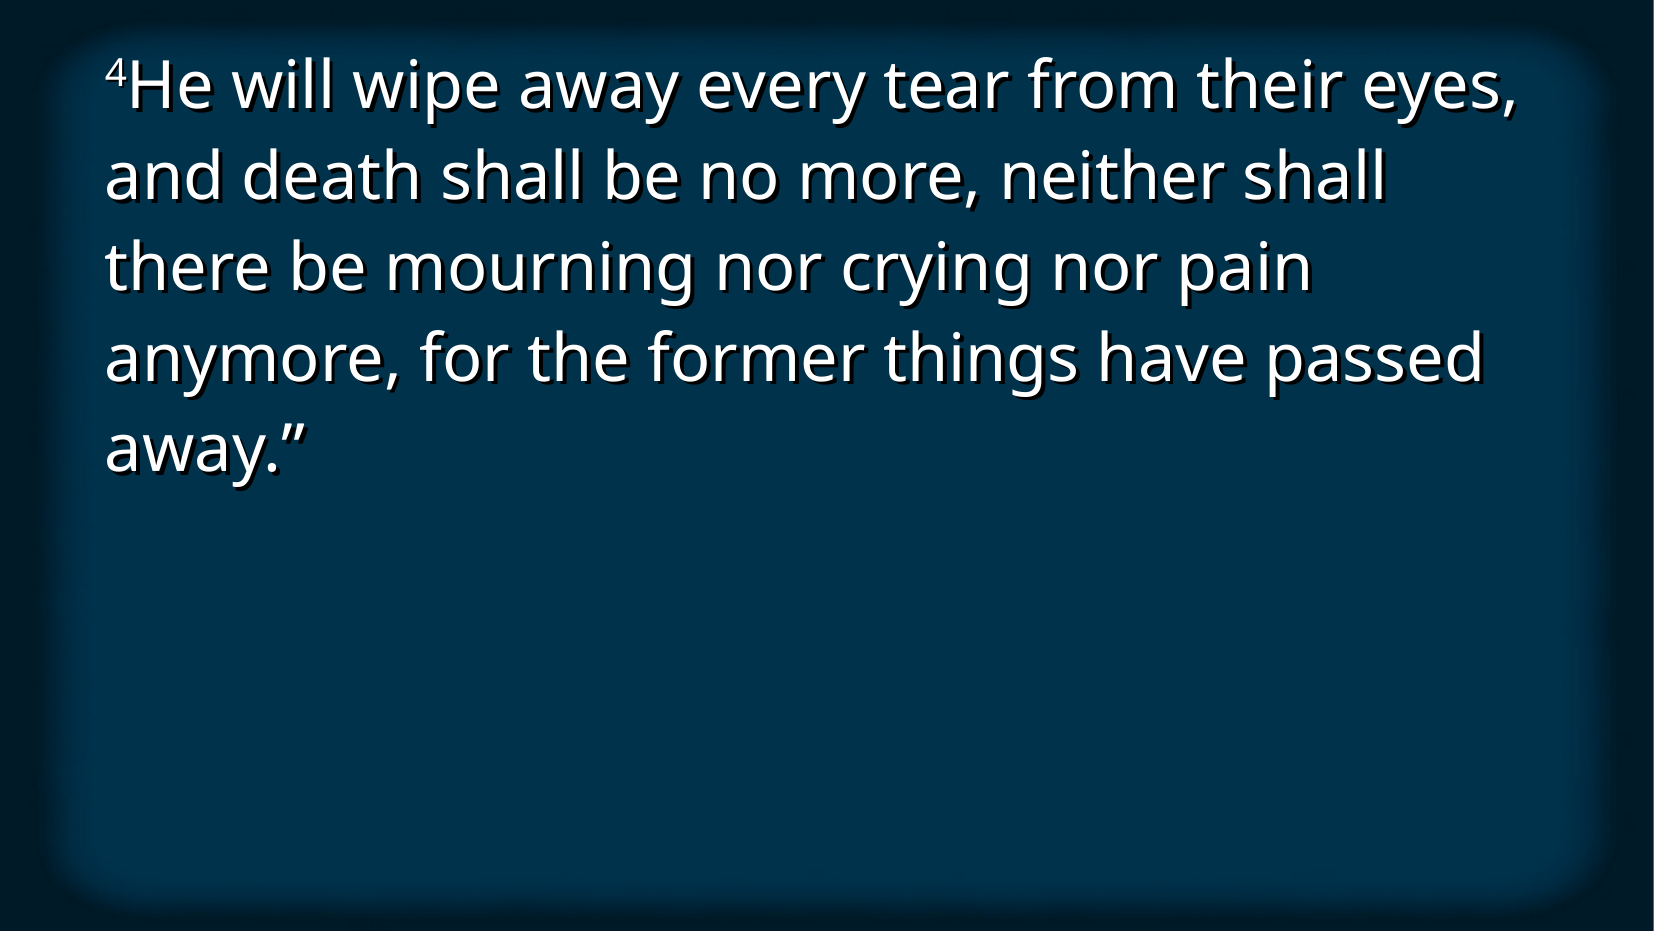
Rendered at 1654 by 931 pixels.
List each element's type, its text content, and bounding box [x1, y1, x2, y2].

text_box 4He will wipe away every tear from their eyes, and death shall be no more, neither shall there be mourning nor crying nor pain anymore, for the former things have passed away.” [90, 30, 1576, 400]
picture [0, 0, 1654, 931]
